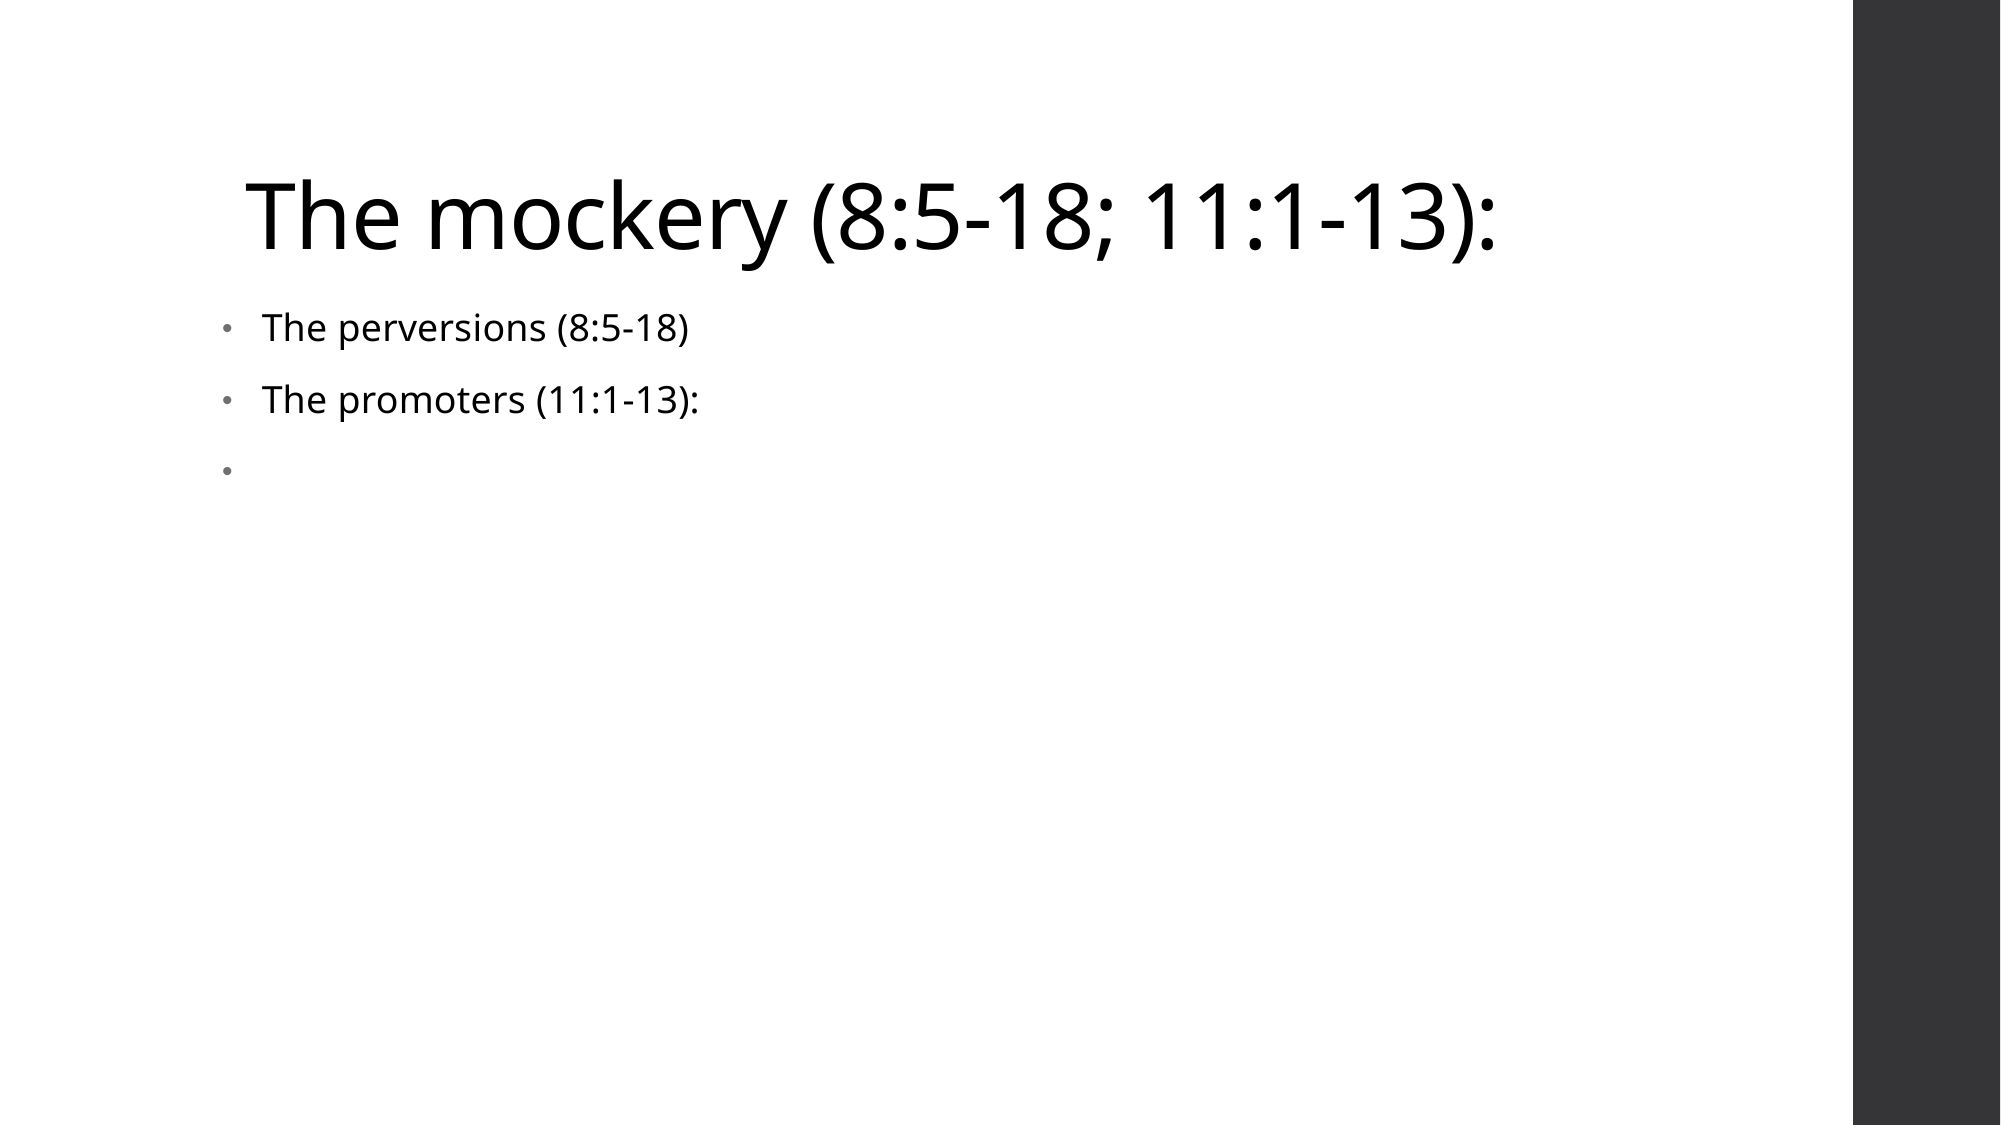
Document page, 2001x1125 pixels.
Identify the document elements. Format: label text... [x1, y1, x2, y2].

list The perversions (8:5-18) The promoters (11:1-13): [206, 299, 1617, 1014]
title The mockery (8:5-18; 11:1-13): [206, 60, 1797, 278]
